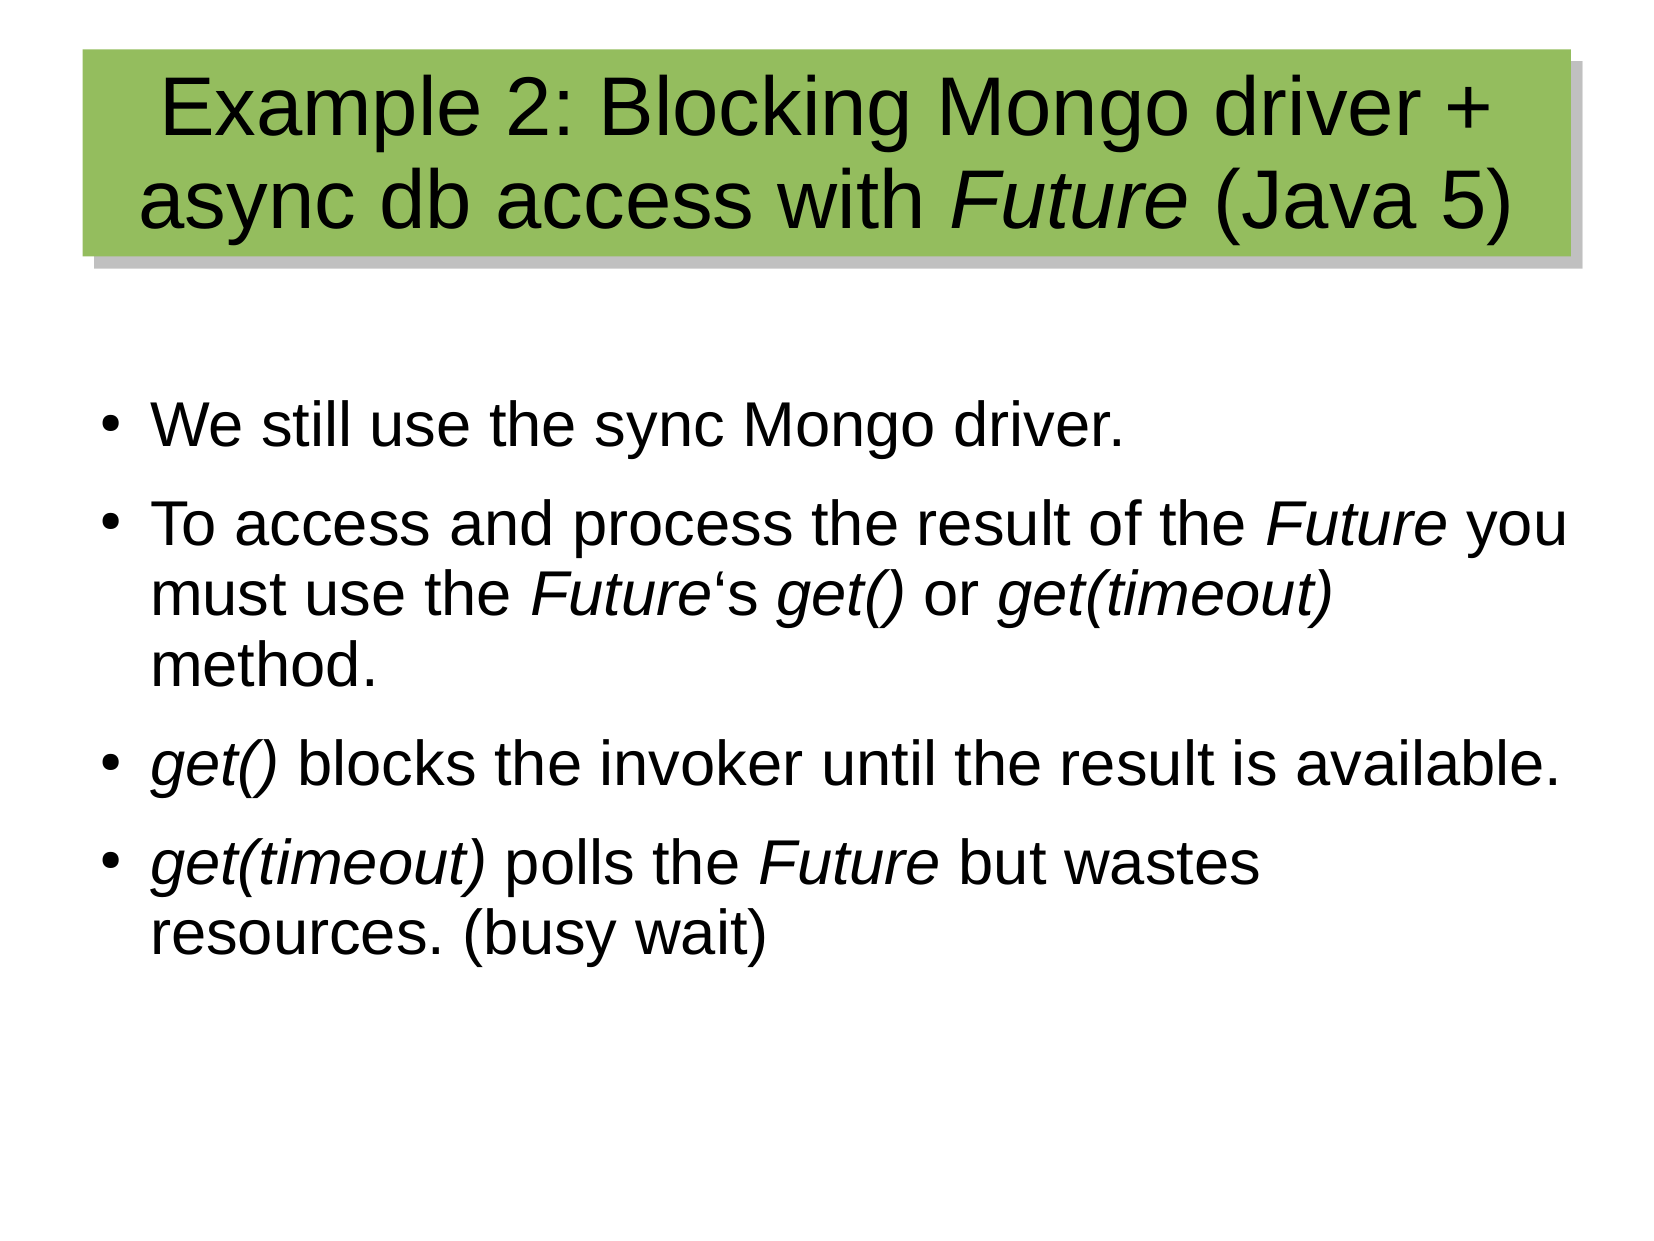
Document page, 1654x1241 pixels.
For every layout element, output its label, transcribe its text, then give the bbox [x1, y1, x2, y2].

list We still use the sync Mongo driver. To access and process the result of the Future you must use the Future‘s get() or get(timeout) method. get() blocks the invoker until the result is available. get(timeout) polls the Future but wastes resources. (busy wait) [82, 290, 1571, 1010]
title Example 2: Blocking Mongo driver + async db access with Future (Java 5) [82, 49, 1571, 257]
